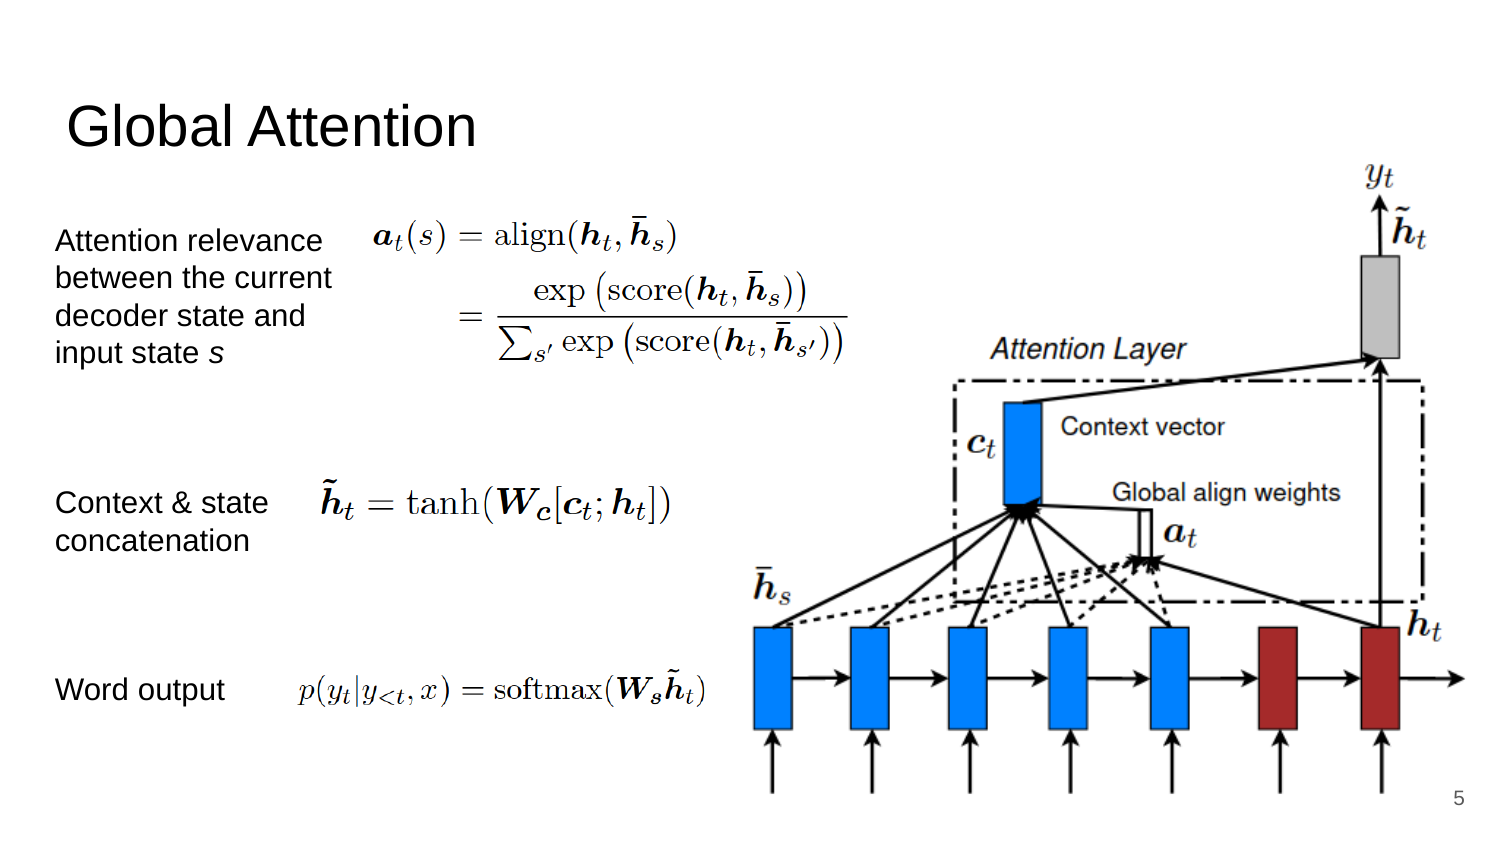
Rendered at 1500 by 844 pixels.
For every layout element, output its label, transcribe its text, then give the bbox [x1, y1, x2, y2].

text_box Attention relevance between the current decoder state and input state s Context & state concatenation Word output [39, 205, 364, 765]
slide_number <number> [1389, 764, 1480, 830]
picture [364, 122, 1500, 816]
title Global Attention [51, 72, 1449, 167]
